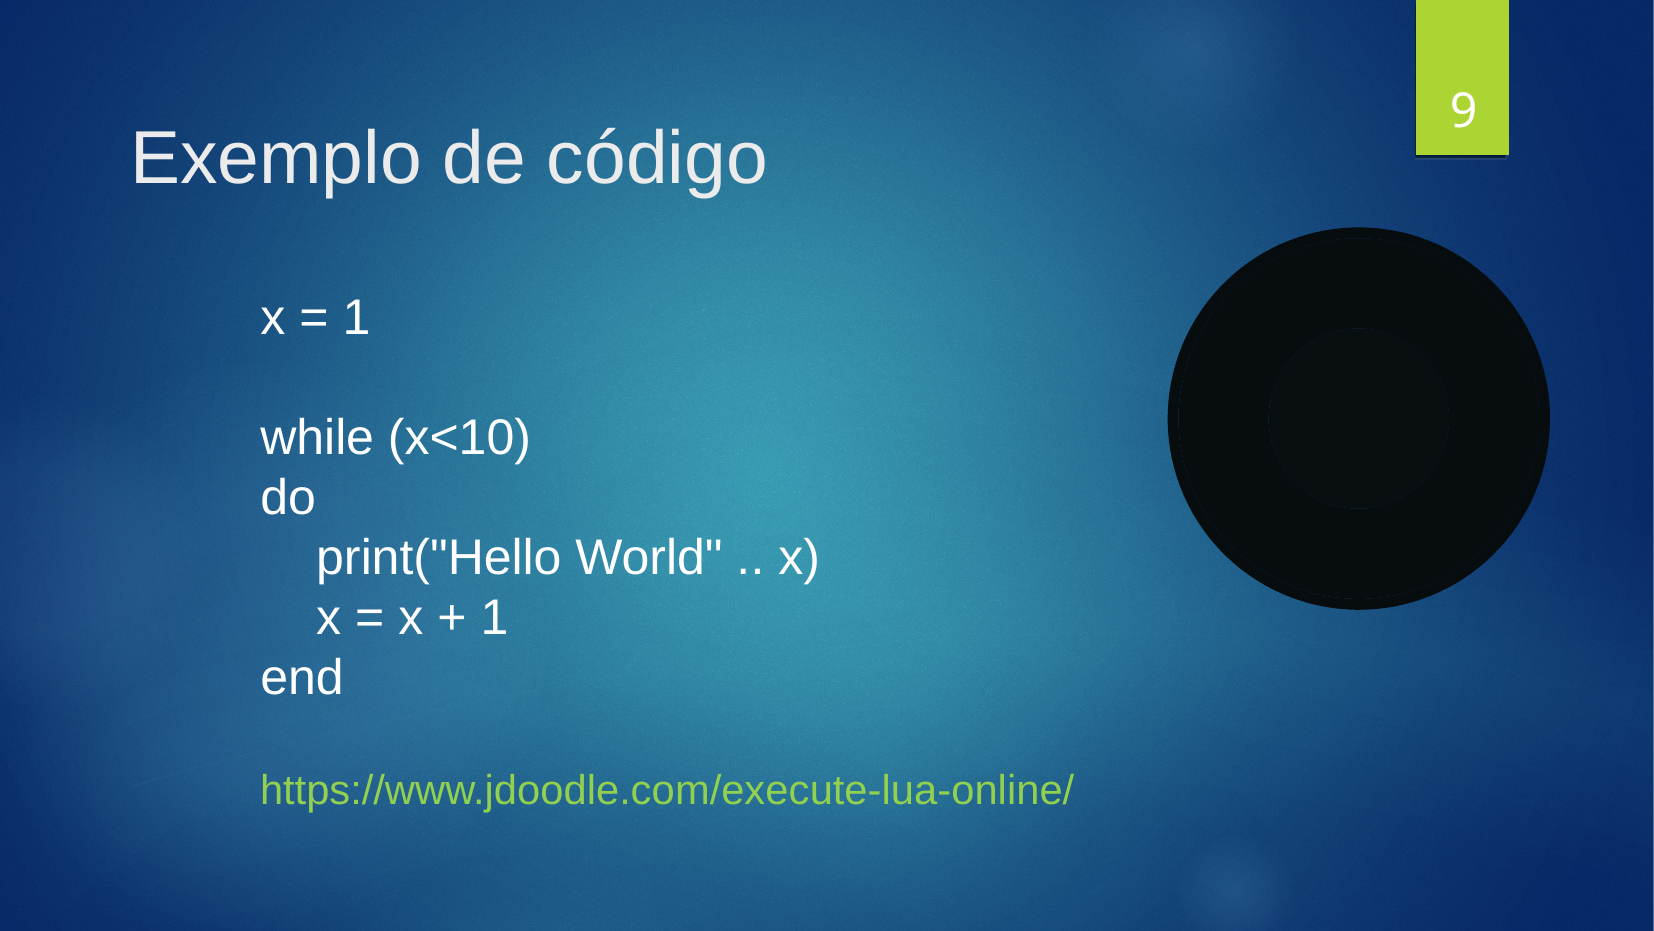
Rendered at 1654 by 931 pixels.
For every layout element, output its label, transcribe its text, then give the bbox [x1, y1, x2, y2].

text_box 9 [1407, 48, 1521, 153]
text_box x = 1 while (x<10) do print("Hello World" .. x) x = x + 1 end [245, 276, 1278, 717]
title Exemplo de código [115, 100, 1355, 257]
text_box https://www.jdoodle.com/execute-lua-online/ [245, 759, 1278, 872]
